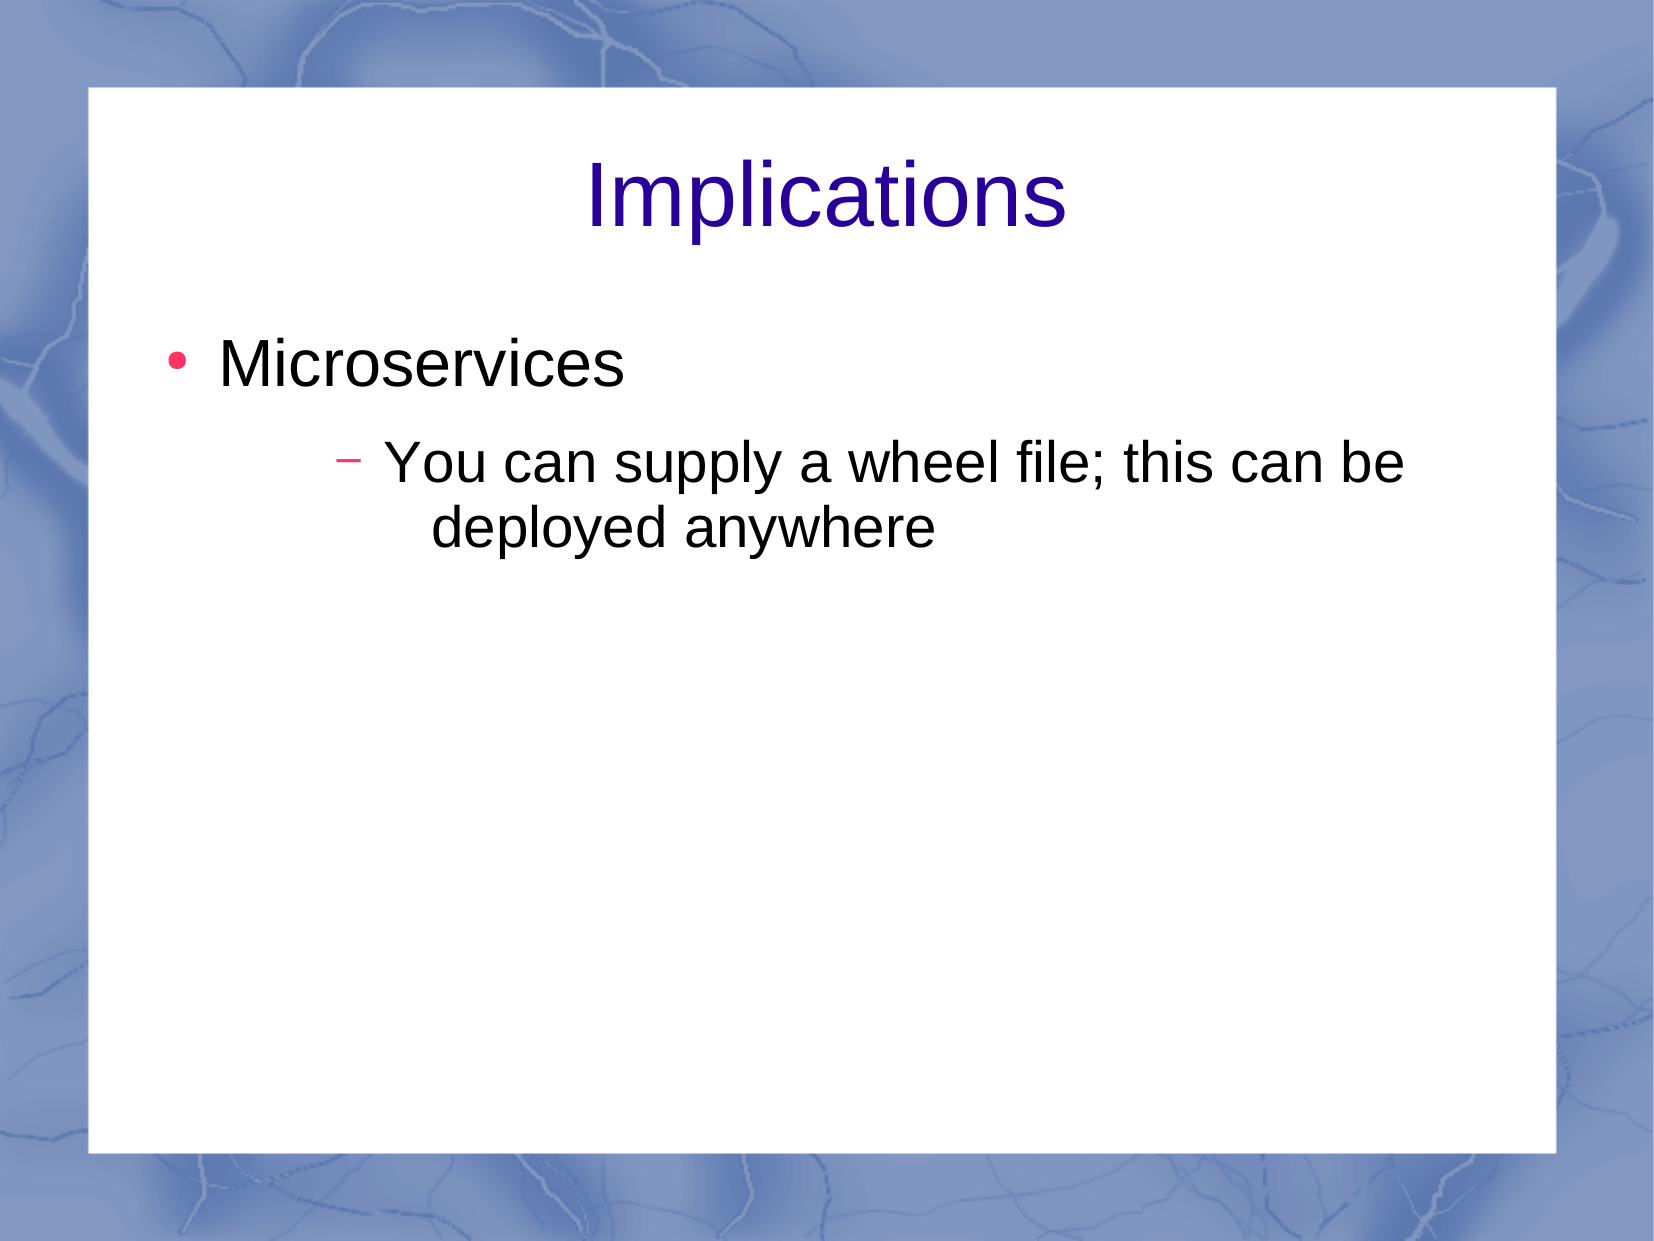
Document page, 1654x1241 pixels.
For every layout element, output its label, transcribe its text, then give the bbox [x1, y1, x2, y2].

list Microservices You can supply a wheel file; this can be deployed anywhere [147, 325, 1506, 1217]
title Implications [118, 98, 1536, 291]
picture [0, 0, 1654, 1241]
